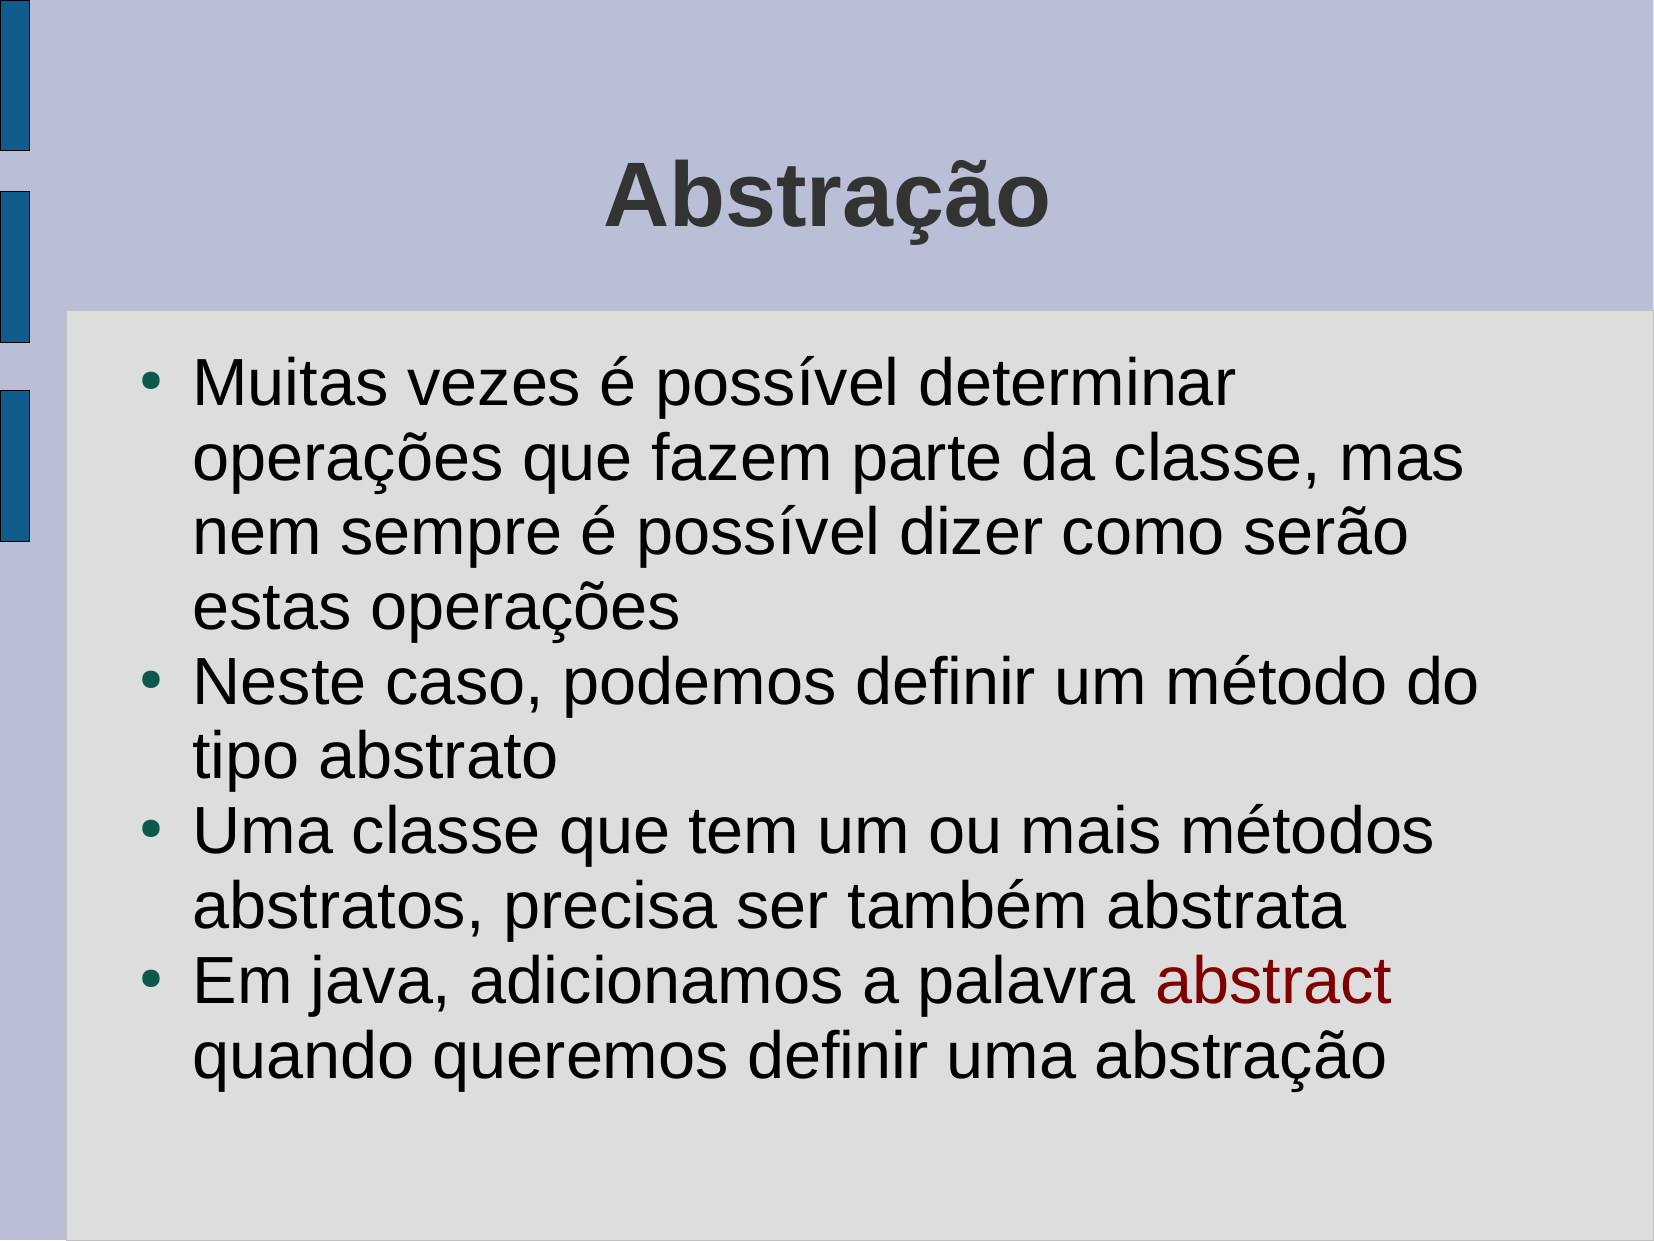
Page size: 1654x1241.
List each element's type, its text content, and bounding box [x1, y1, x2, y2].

title Abstração [121, 98, 1534, 291]
list Muitas vezes é possível determinar operações que fazem parte da classe, mas nem sempre é possível dizer como serão estas operações Neste caso, podemos definir um método do tipo abstrato Uma classe que tem um ou mais métodos abstratos, precisa ser também abstrata Em java, adicionamos a palavra abstract quando queremos definir uma abstração [121, 344, 1534, 1149]
